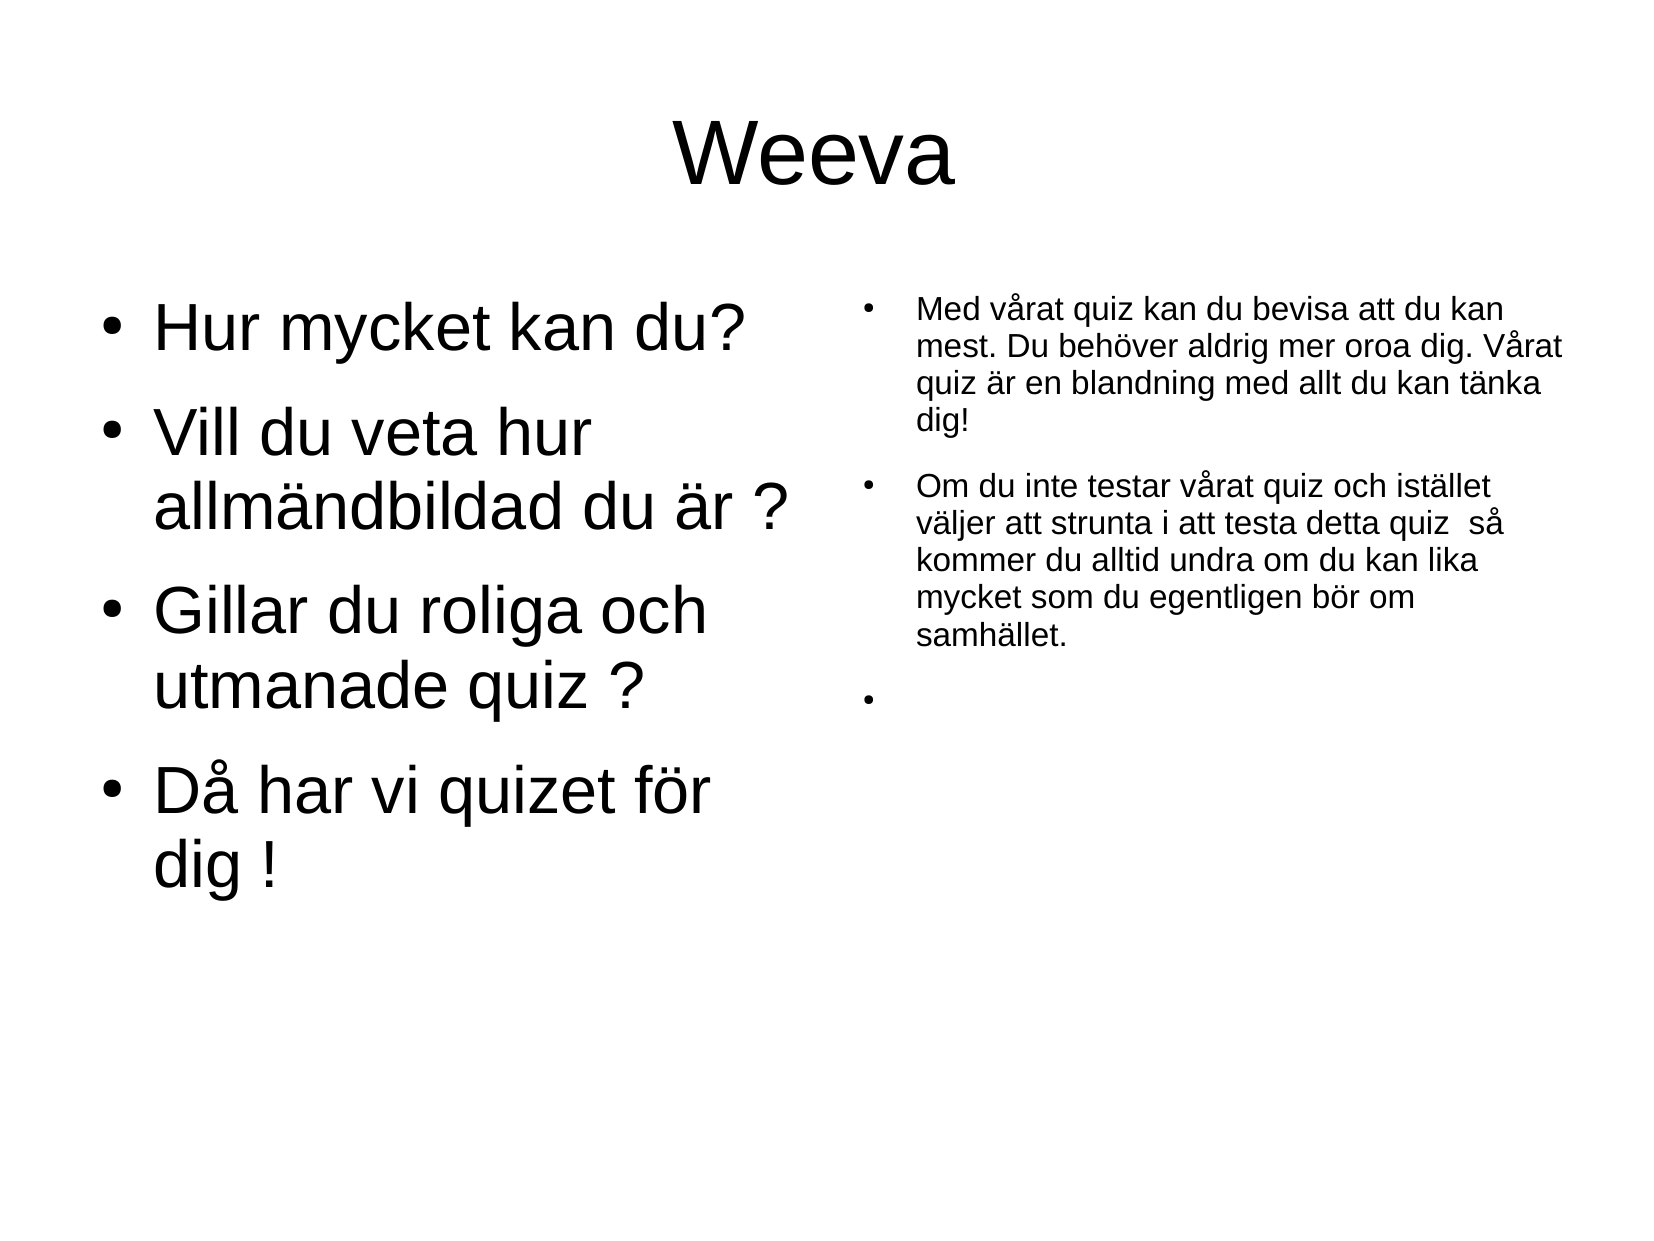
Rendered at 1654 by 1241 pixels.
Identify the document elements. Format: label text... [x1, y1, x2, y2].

list Hur mycket kan du? Vill du veta hur allmändbildad du är ? Gillar du roliga och utmanade quiz ? Då har vi quizet för dig ! [82, 290, 809, 1010]
title Weeva [82, 49, 1571, 257]
list Med vårat quiz kan du bevisa att du kan mest. Du behöver aldrig mer oroa dig. Vårat quiz är en blandning med allt du kan tänka dig! Om du inte testar vårat quiz och istället väljer att strunta i att testa detta quiz så kommer du alltid undra om du kan lika mycket som du egentligen bör om samhället. [845, 290, 1572, 1010]
